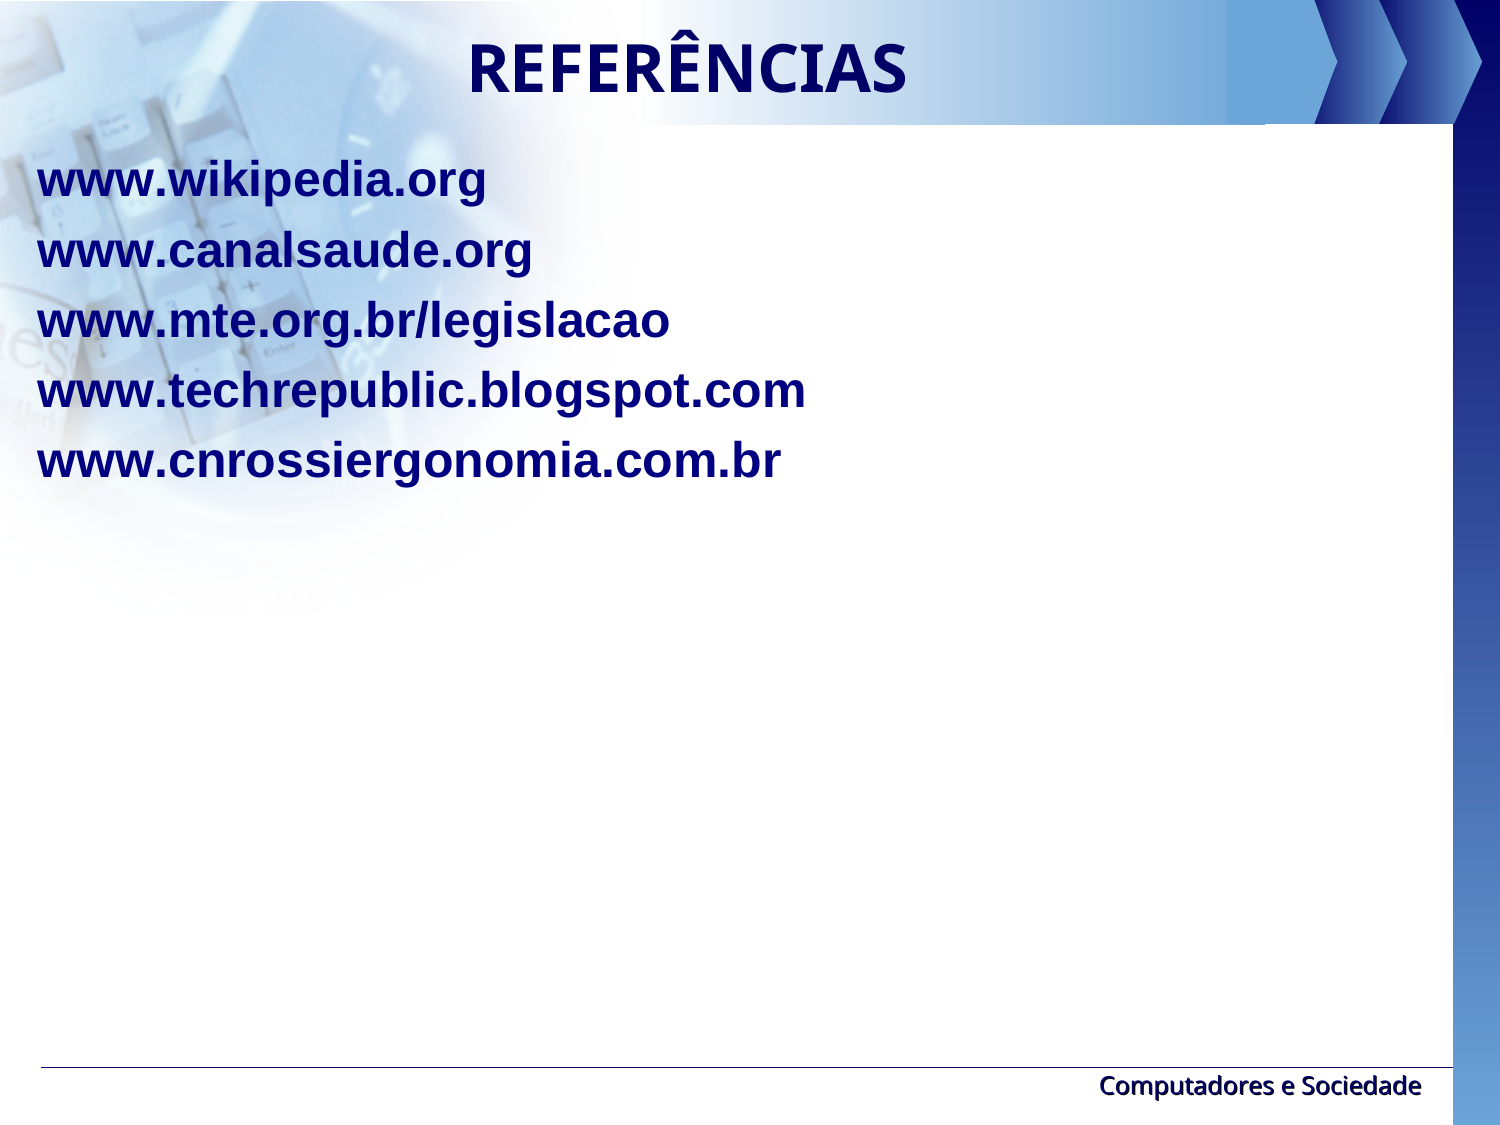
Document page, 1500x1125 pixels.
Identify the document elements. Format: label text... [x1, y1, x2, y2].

title REFERÊNCIAS [74, 0, 1300, 147]
list www.wikipedia.org www.canalsaude.org www.mte.org.br/legislacao www.techrepublic.blogspot.com www.cnrossiergonomia.com.br [37, 151, 1426, 1036]
